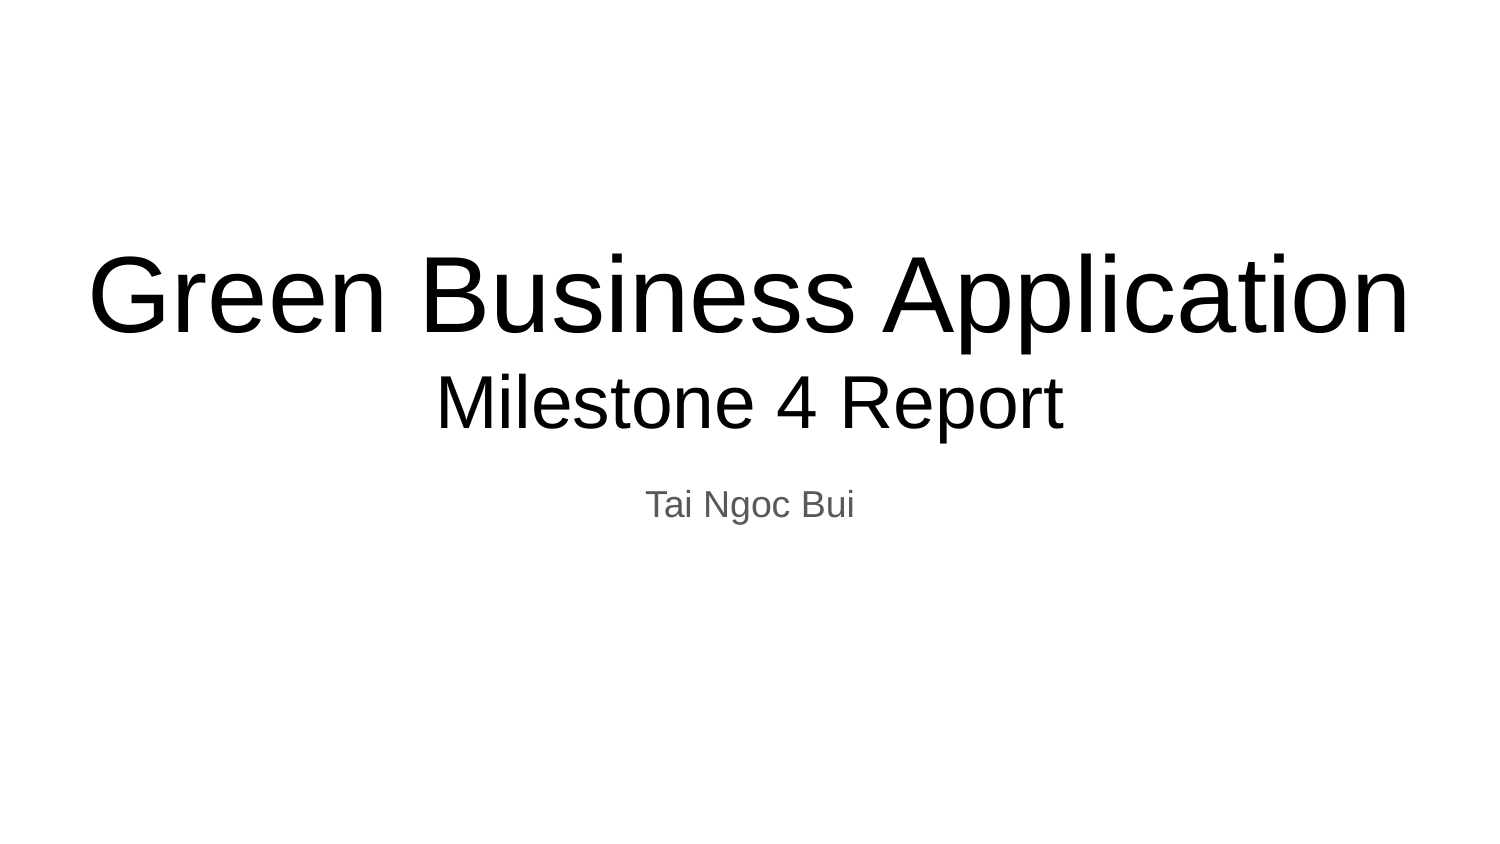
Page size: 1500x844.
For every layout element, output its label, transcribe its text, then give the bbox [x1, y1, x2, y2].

subtitle Tai Ngoc Bui [51, 464, 1449, 595]
title Green Business Application Milestone 4 Report [51, 122, 1449, 459]
